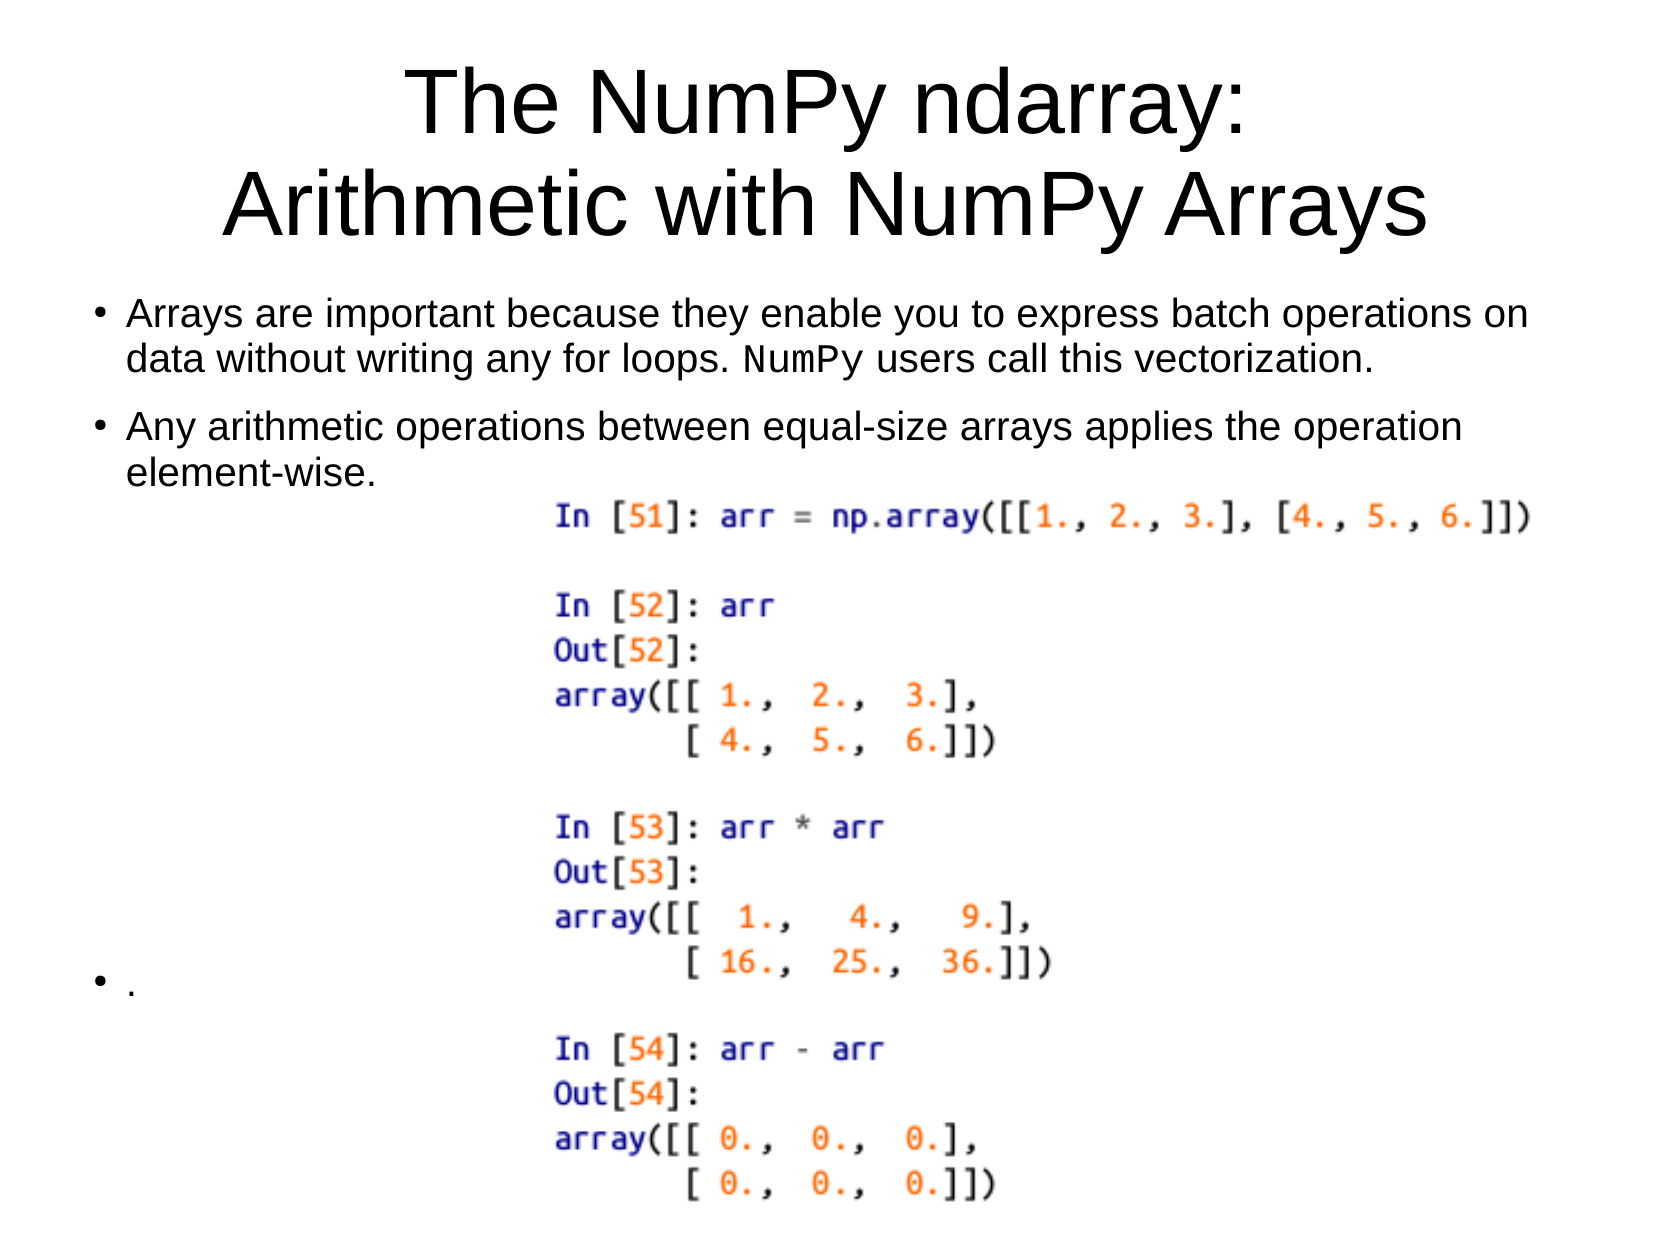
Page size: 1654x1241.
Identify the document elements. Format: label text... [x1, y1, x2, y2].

list Arrays are important because they enable you to express batch operations on data without writing any for loops. NumPy users call this vectorization. Any arithmetic operations between equal-size arrays applies the operation element-wise. . [82, 290, 1571, 1010]
picture [548, 494, 1546, 1215]
title The NumPy ndarray: Arithmetic with NumPy Arrays [82, 49, 1571, 257]
